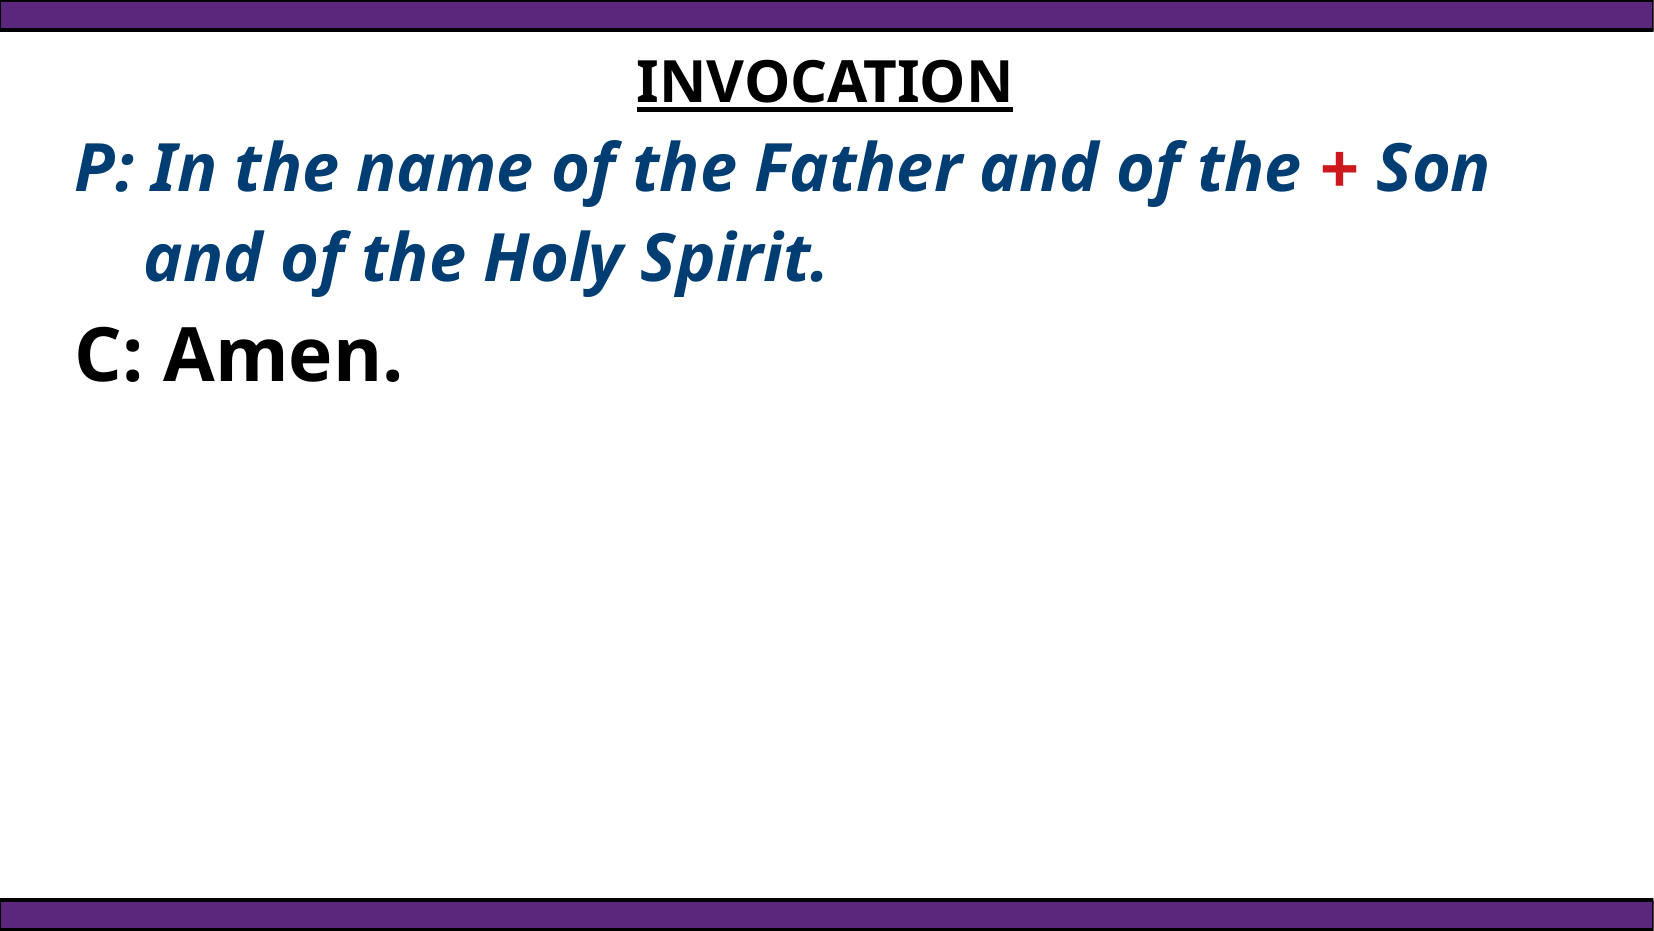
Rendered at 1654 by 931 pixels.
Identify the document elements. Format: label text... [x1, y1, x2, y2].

text_box INVOCATION P: In the name of the Father and of the + Son and of the Holy Spirit. C: Amen. [60, 33, 1591, 421]
text_box [0, 900, 1654, 931]
text_box [0, 0, 1654, 31]
picture [0, 31, 1654, 900]
